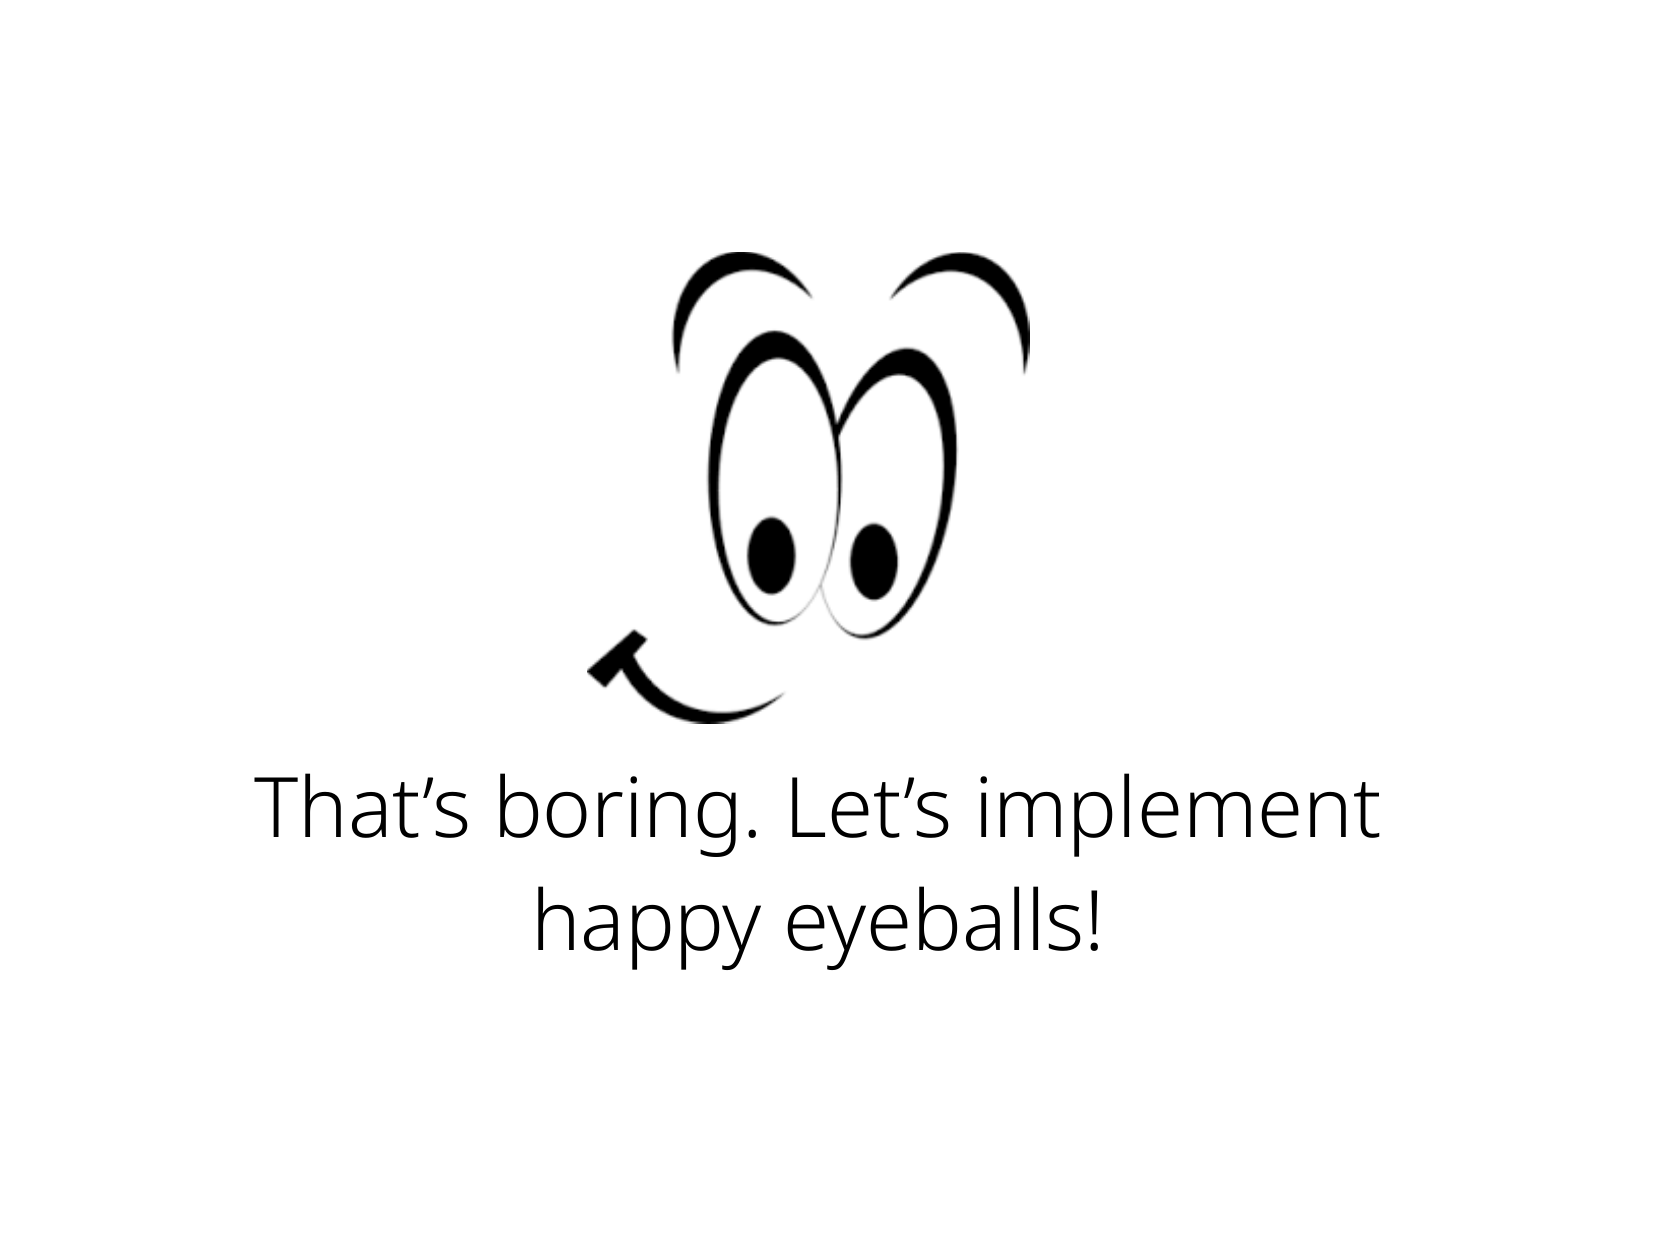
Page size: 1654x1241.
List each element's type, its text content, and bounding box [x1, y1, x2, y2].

text_box That’s boring. Let’s implement happy eyeballs! [144, 740, 1493, 1081]
picture [587, 252, 1030, 724]
